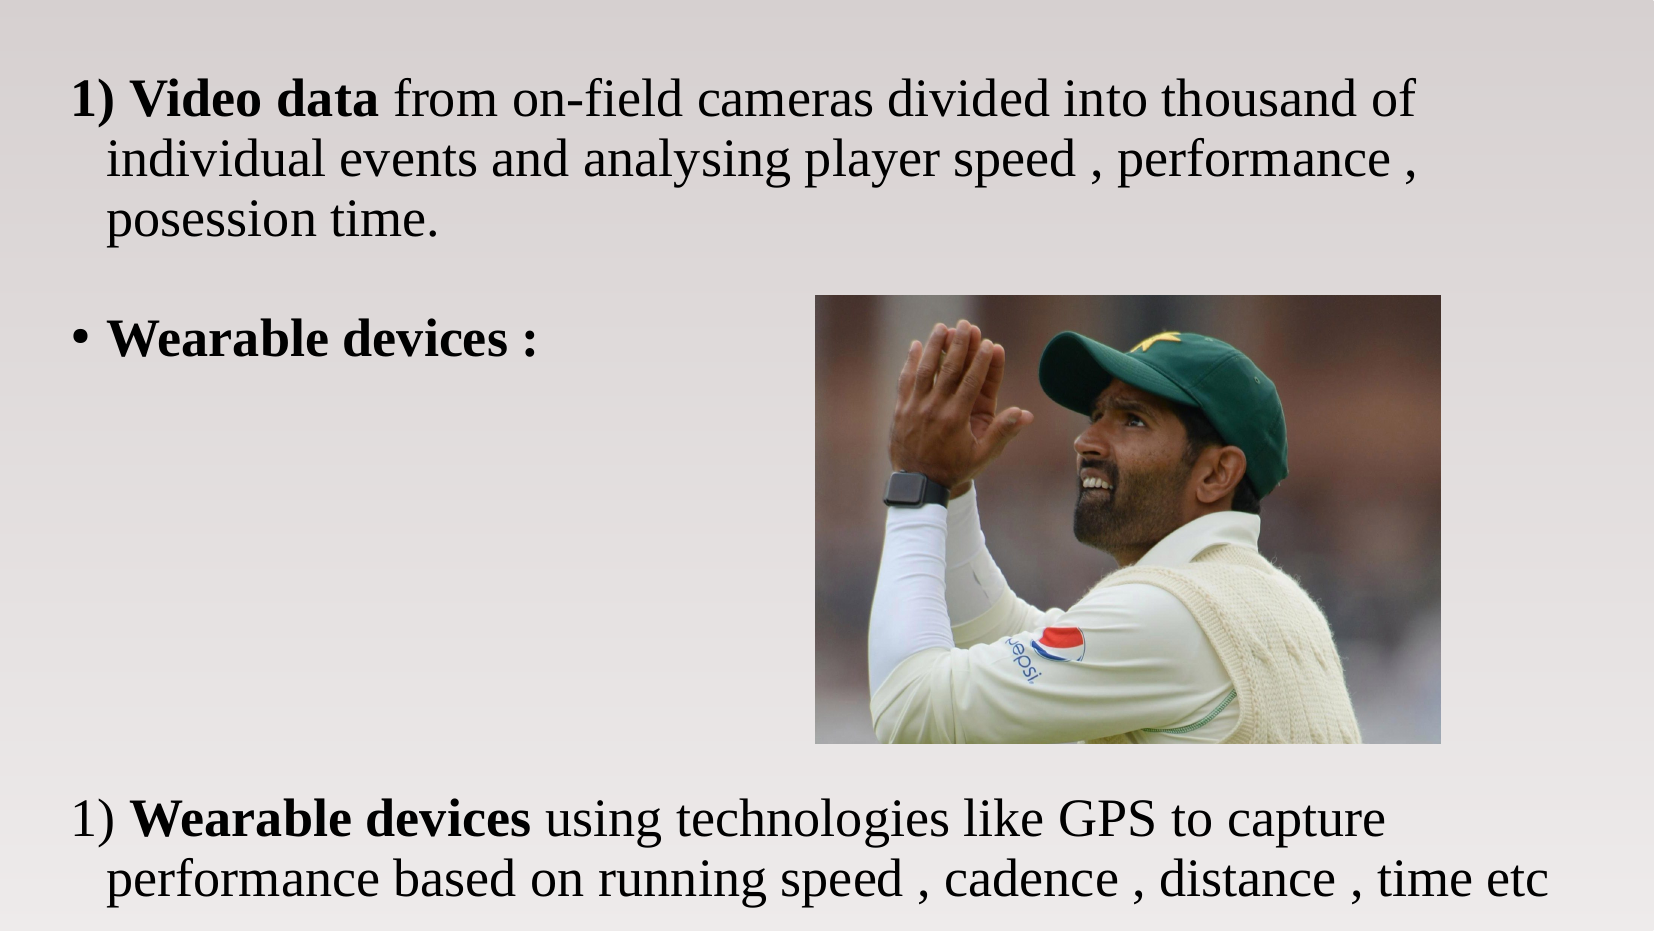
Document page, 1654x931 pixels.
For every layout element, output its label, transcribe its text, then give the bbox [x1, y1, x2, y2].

picture [815, 295, 1441, 744]
subtitle Video data from on-field cameras divided into thousand of individual events and analysing player speed , performance , posession time. Wearable devices : Wearable devices using technologies like GPS to capture performance based on running speed , cadence , distance , time etc [70, 67, 1560, 931]
